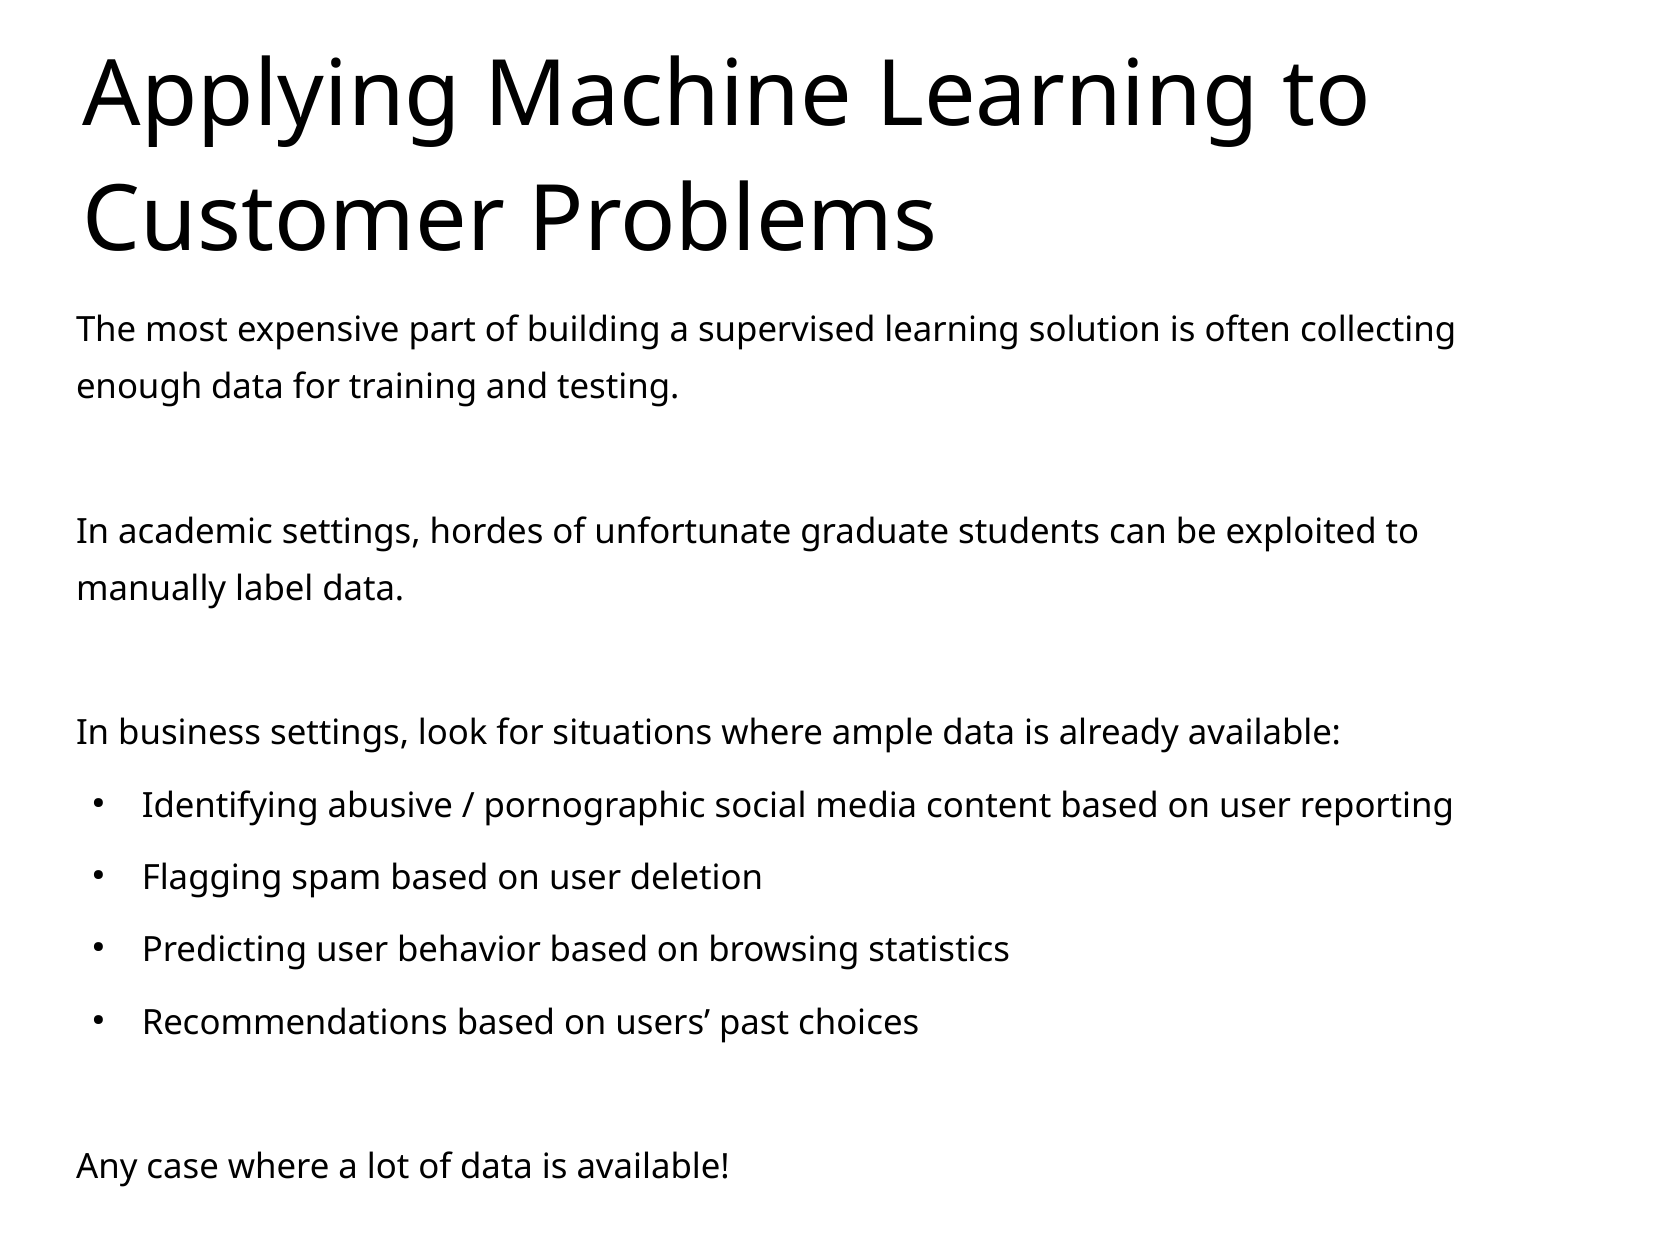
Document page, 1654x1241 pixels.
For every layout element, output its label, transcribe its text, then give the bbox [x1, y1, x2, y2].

list The most expensive part of building a supervised learning solution is often collecting enough data for training and testing. In academic settings, hordes of unfortunate graduate students can be exploited to manually label data. In business settings, look for situations where ample data is already available: Identifying abusive / pornographic social media content based on user reporting Flagging spam based on user deletion Predicting user behavior based on browsing statistics Recommendations based on users’ past choices Any case where a lot of data is available! [75, 294, 1565, 1190]
title Applying Machine Learning to Customer Problems [82, 49, 1571, 257]
